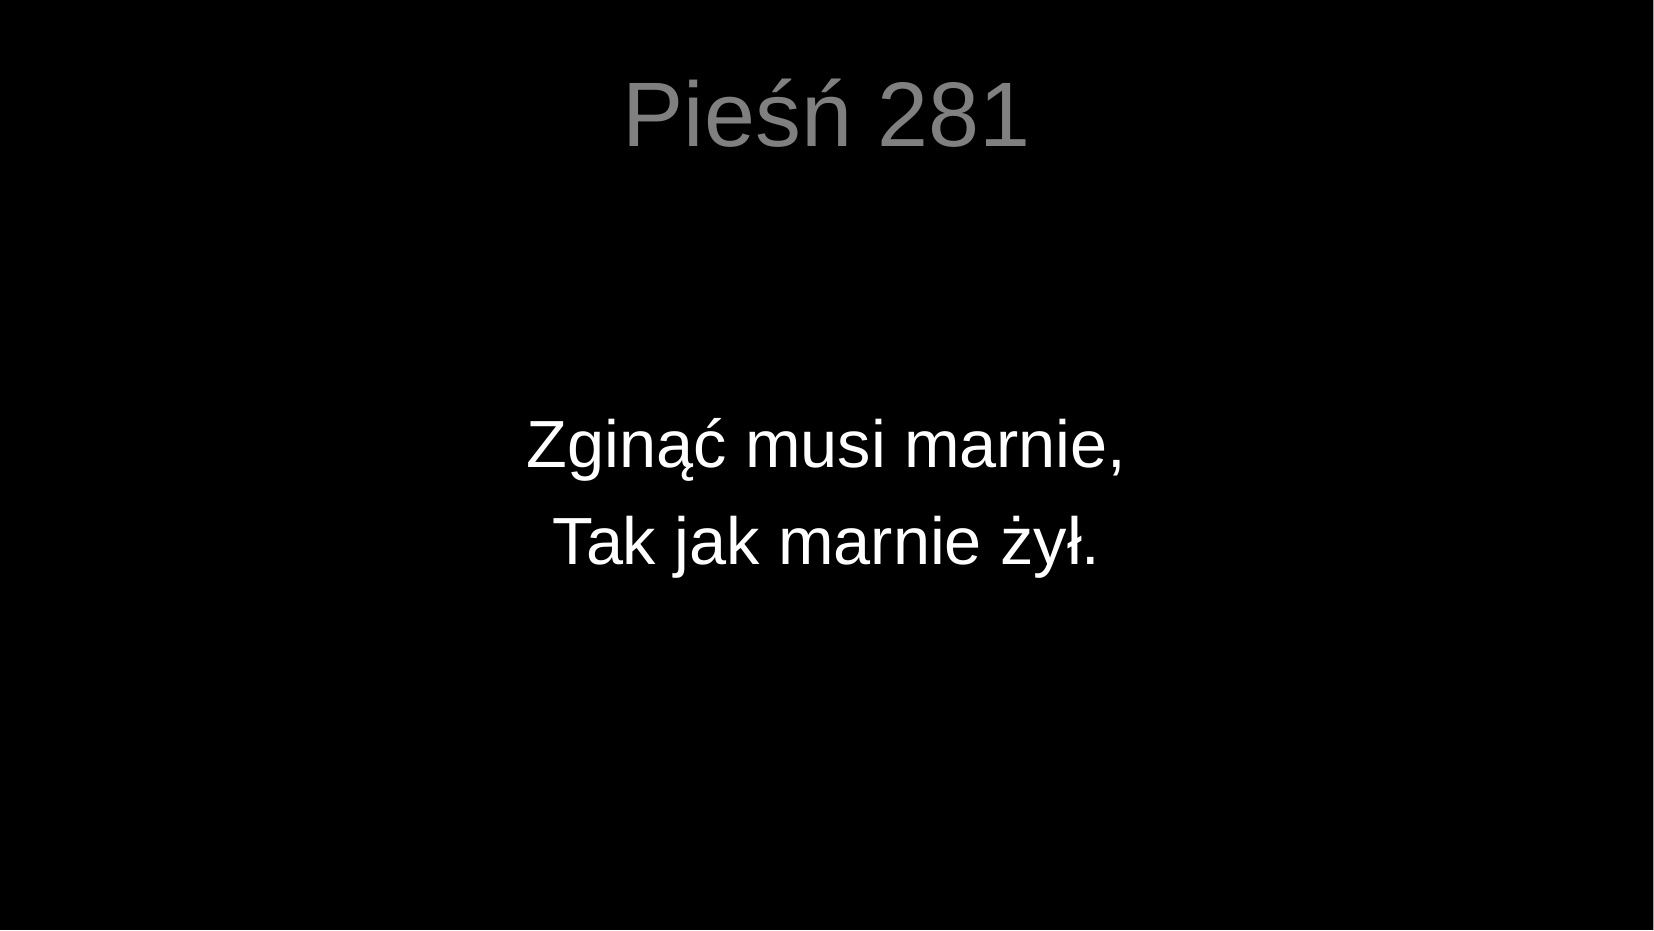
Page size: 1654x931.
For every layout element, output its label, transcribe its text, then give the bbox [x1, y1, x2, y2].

title Pieśń 281 [82, 37, 1571, 193]
subtitle Zginąć musi marnie, Tak jak marnie żył. [82, 217, 1571, 757]
